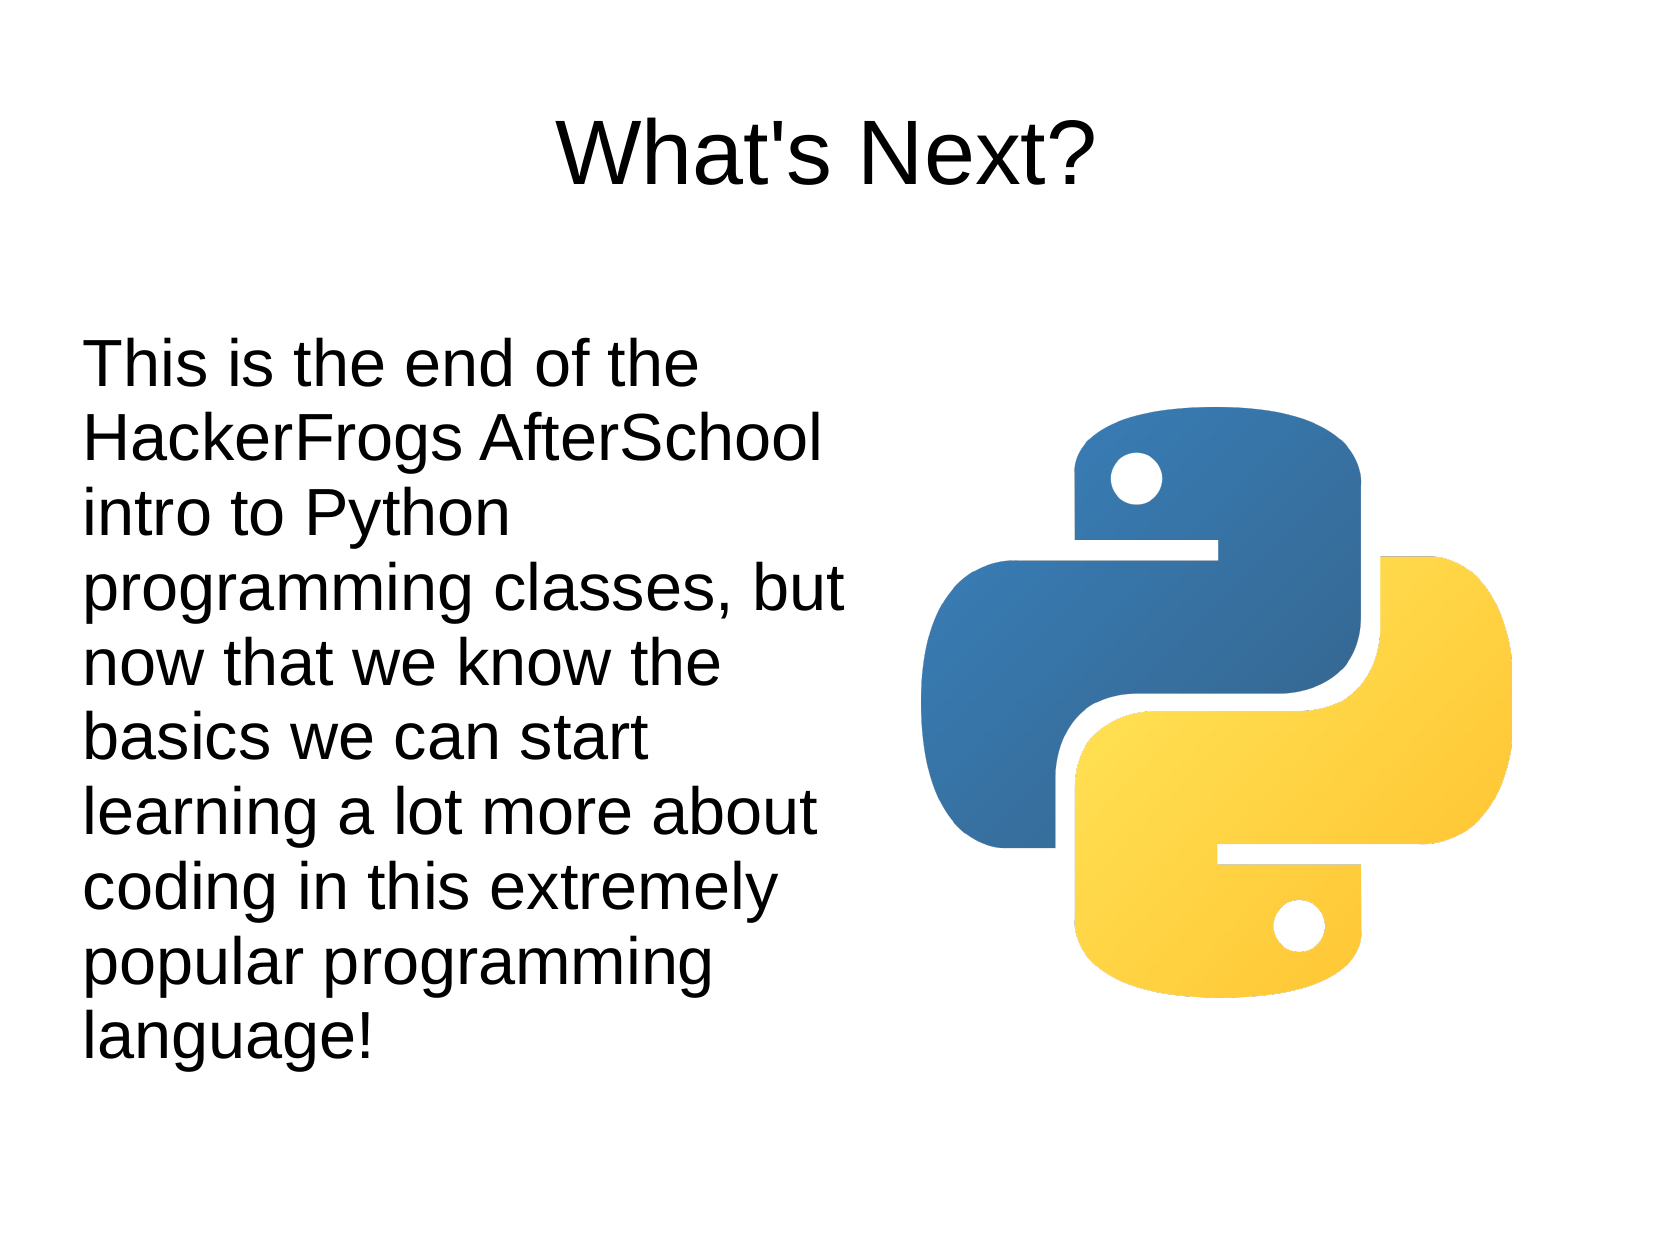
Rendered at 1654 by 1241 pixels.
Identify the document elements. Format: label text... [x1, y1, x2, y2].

subtitle This is the end of the HackerFrogs AfterSchool intro to Python programming classes, but now that we know the basics we can start learning a lot more about coding in this extremely popular programming language! [82, 290, 1571, 1109]
title What's Next? [82, 49, 1571, 257]
picture [921, 407, 1512, 999]
